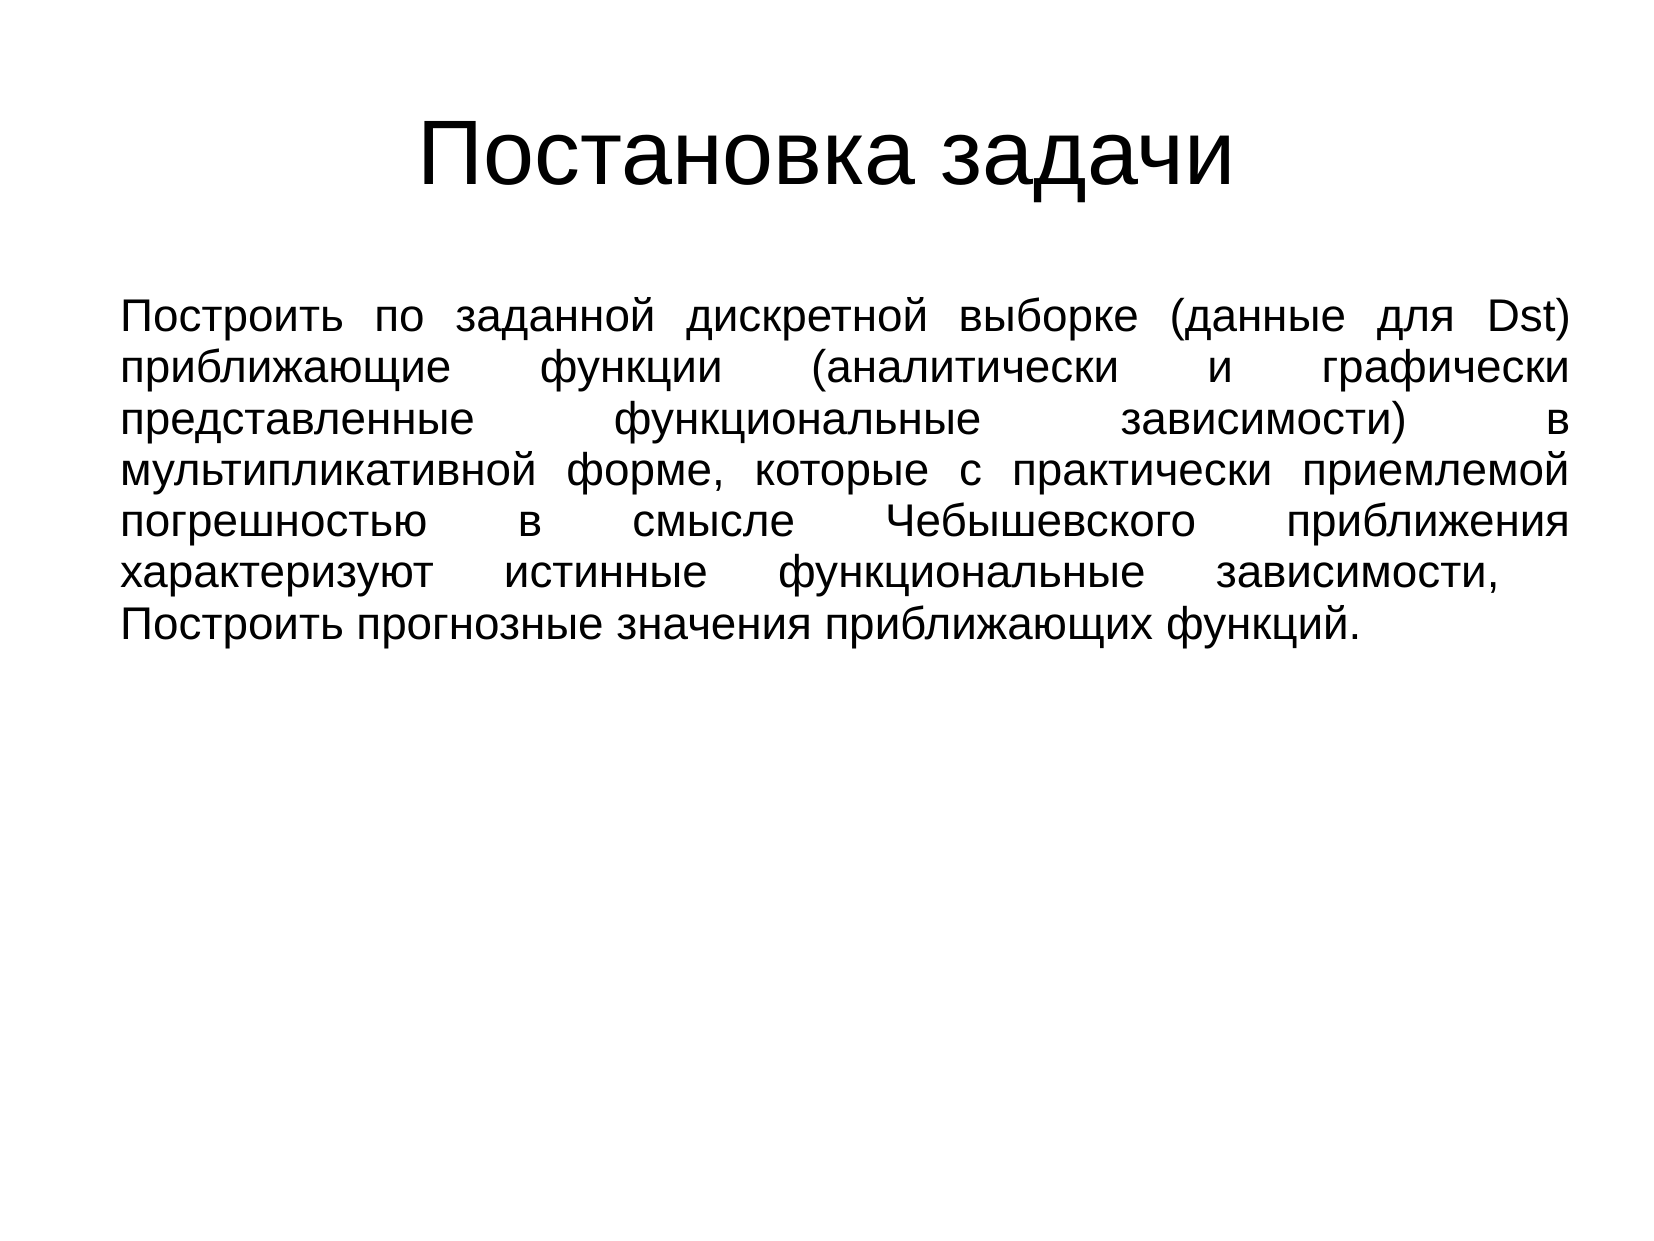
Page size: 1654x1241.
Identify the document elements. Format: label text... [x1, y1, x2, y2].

title Постановка задачи [82, 49, 1571, 257]
list Построить по заданной дискретной выборке (данные для Dst) приближающие функции (аналитически и графически представленные функциональные зависимости) в мультипликативной форме, которые с практически приемлемой погрешностью в смысле Чебышевского приближения характеризуют истинные функциональные зависимости, Построить прогнозные значения приближающих функций. [82, 290, 1571, 1010]
